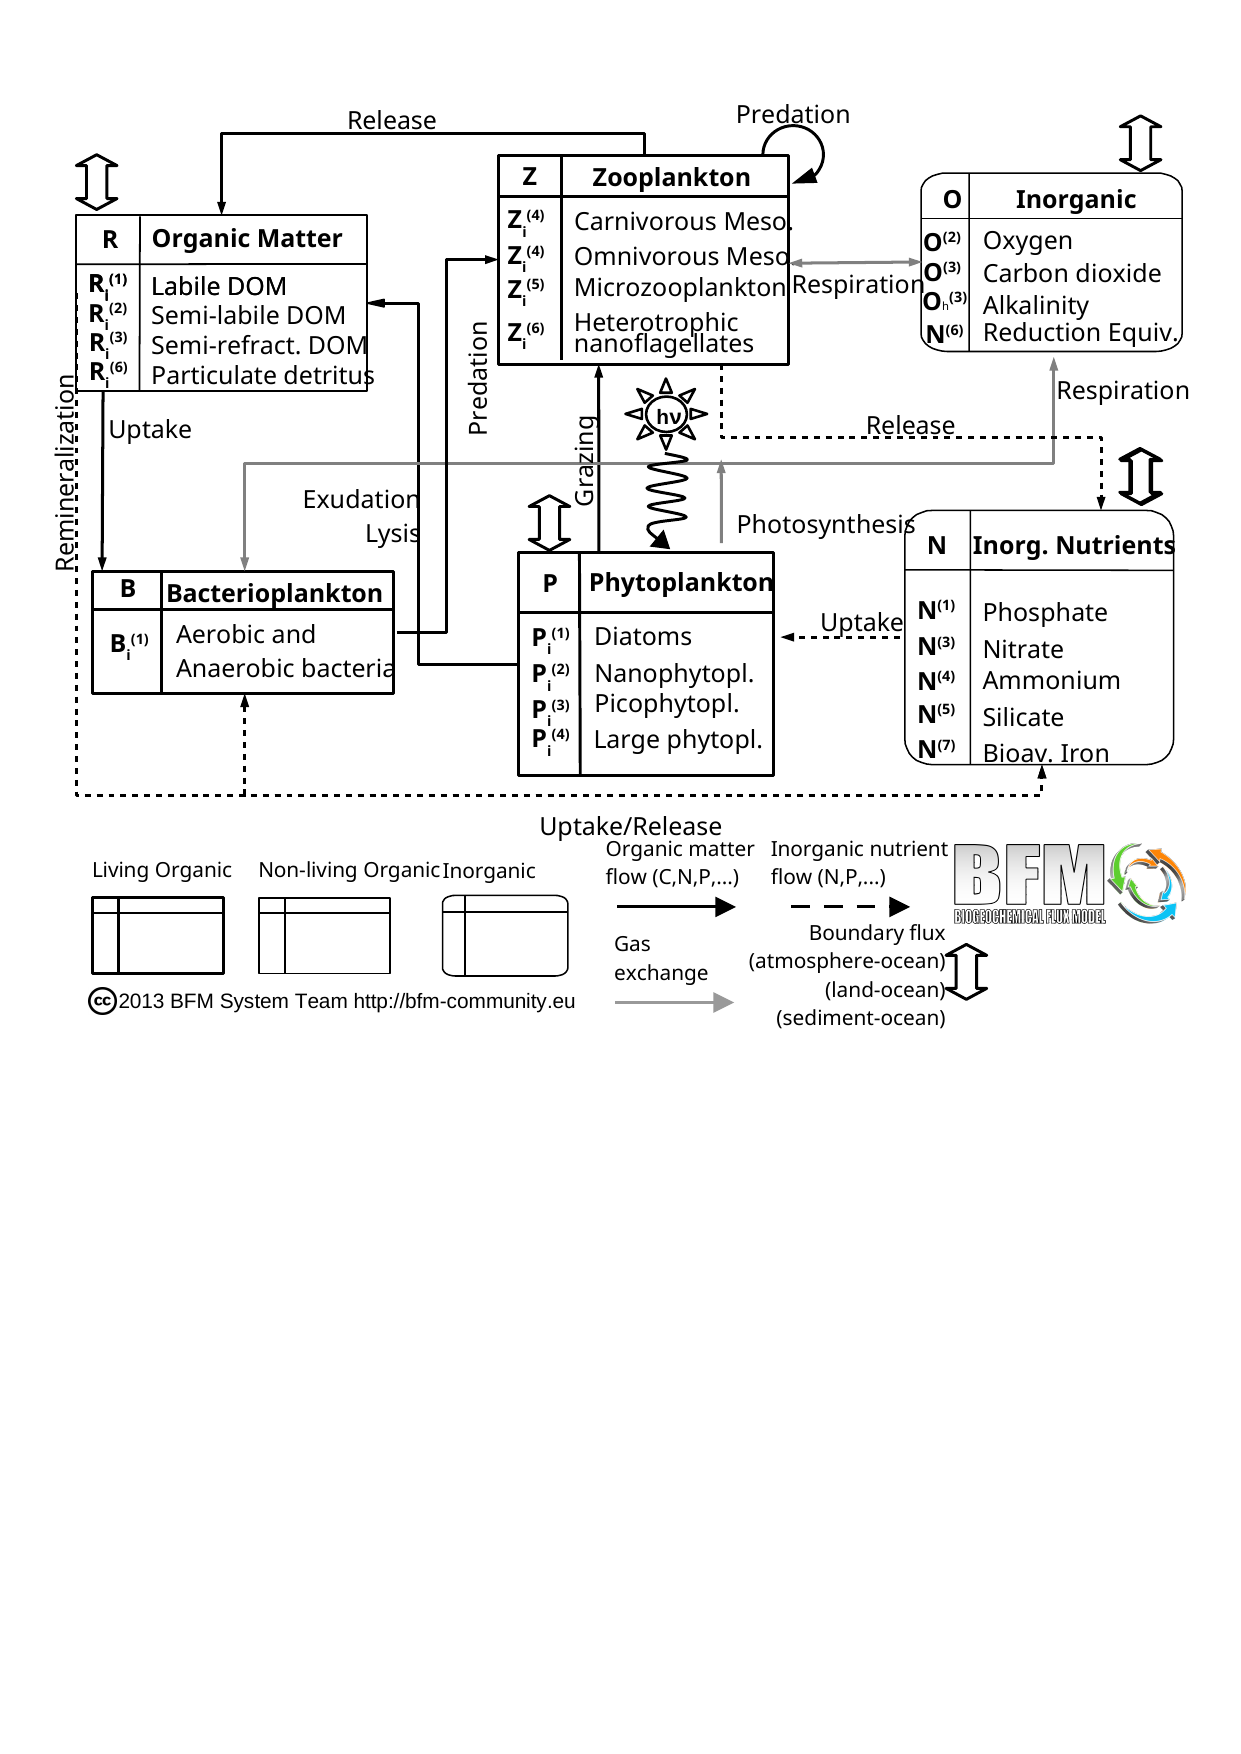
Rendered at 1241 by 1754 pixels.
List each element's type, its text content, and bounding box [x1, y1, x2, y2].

text_box Zooplankton [553, 159, 791, 193]
text_box Release [332, 95, 478, 139]
text_box Alkalinity [982, 285, 1168, 312]
text_box Omnivorous Meso. [574, 242, 717, 270]
text_box R [100, 222, 120, 256]
text_box Zi(4) [504, 207, 549, 236]
text_box Particulate detritus [151, 360, 260, 389]
text_box Predation [452, 314, 502, 452]
text_box Nitrate [982, 615, 1056, 645]
text_box Carbon dioxide [982, 253, 1168, 285]
text_box [684, 435, 695, 440]
text_box B [117, 571, 139, 605]
text_box N(3) [939, 608, 958, 642]
text_box Bacterioplankton [153, 576, 397, 610]
text_box Z [521, 159, 539, 193]
text_box N [927, 523, 947, 566]
text_box Heterotrophic [574, 308, 725, 328]
text_box Large phytopl. [593, 719, 712, 759]
text_box Exudation Lysis [420, 474, 429, 573]
text_box Inorg. Nutrients [970, 523, 1180, 566]
text_box Predation [721, 89, 904, 139]
text_box P [541, 559, 560, 607]
text_box Pi(4) [527, 717, 574, 765]
text_box Semi-labile DOM [151, 301, 260, 329]
text_box Pi(2) [527, 662, 574, 687]
text_box Inorganic [970, 178, 1187, 221]
text_box Zi(5) [504, 274, 549, 308]
text_box [660, 435, 672, 450]
text_box Photosynthesis [721, 498, 922, 552]
text_box Pi(3) [527, 687, 574, 717]
text_box O(3) [921, 248, 964, 295]
text_box Boundary flux (atmosphere-ocean) (land-ocean) (sediment-ocean) [736, 938, 876, 1011]
text_box Oxygen [982, 222, 1168, 253]
text_box N(7) [915, 711, 958, 753]
text_box [660, 378, 672, 393]
text_box 2013 BFM System Team http://bfm-community.eu [80, 982, 588, 1021]
text_box Uptake [93, 403, 227, 454]
text_box Grazing [559, 388, 609, 522]
text_box Bioav. Iron [982, 718, 1089, 753]
text_box Bi(1) [106, 623, 153, 668]
text_box Phosphate [982, 577, 1100, 613]
text_box Diatoms [594, 616, 685, 636]
text_box Oh(3) [923, 277, 966, 311]
text_box Pi(1) [527, 617, 574, 662]
text_box Microzooplankton [574, 273, 725, 301]
text_box Ri(6) [84, 356, 133, 390]
text_box Respiration [1041, 365, 1198, 416]
text_box hν [641, 394, 697, 435]
text_box Zi(4) [504, 242, 549, 272]
text_box Gas exchange [592, 921, 731, 994]
text_box Organic Matter [151, 221, 347, 255]
text_box Inorganic nutrient flow (N,P,...) [745, 826, 980, 899]
text_box Respiration [790, 264, 920, 309]
text_box N(1) [915, 571, 958, 608]
text_box [637, 388, 650, 396]
text_box Living Organic [76, 847, 290, 892]
text_box Labile DOM [151, 271, 260, 300]
text_box [683, 388, 695, 394]
text_box Uptake [805, 597, 939, 647]
text_box Carnivorous Meso. [574, 206, 717, 235]
text_box Ammonium [982, 645, 1109, 681]
text_box Remineralization [39, 371, 89, 587]
text_box Picophytopl. [594, 683, 713, 723]
text_box Organic matter flow (C,N,P,...) [600, 826, 745, 899]
text_box Ri(2) [84, 303, 132, 332]
text_box O(2) [921, 220, 964, 248]
text_box Uptake/Release [524, 801, 733, 848]
text_box Nanophytopl. [594, 636, 713, 676]
text_box Aerobic and Anaerobic bacteria [176, 633, 367, 668]
text_box Inorganic [427, 848, 640, 893]
text_box Ri(1) [84, 268, 132, 303]
text_box Respiration [776, 263, 787, 309]
text_box Non-living Organic [290, 847, 456, 892]
text_box nanoflagellates [574, 328, 741, 357]
text_box Exudation Lysis [287, 474, 417, 573]
text_box O [941, 178, 964, 220]
text_box Phytoplankton [586, 558, 778, 606]
text_box O(3) [928, 266, 937, 277]
text_box N(4) [915, 642, 958, 685]
text_box Reduction Equiv. [982, 312, 1168, 352]
text_box N(6) [923, 311, 966, 358]
text_box Zi(6) [504, 317, 549, 351]
picture [954, 843, 1186, 929]
text_box [697, 410, 708, 418]
text_box Silicate [982, 682, 1089, 718]
text_box Semi-refract. DOM [151, 331, 260, 359]
text_box O(2) [927, 236, 936, 248]
picture [88, 987, 117, 1015]
text_box Release [851, 400, 997, 458]
text_box N(5) [915, 685, 958, 711]
text_box [637, 432, 648, 440]
text_box Ri(3) [84, 332, 132, 356]
text_box [625, 409, 641, 419]
text_box Oh(3) [927, 295, 936, 307]
